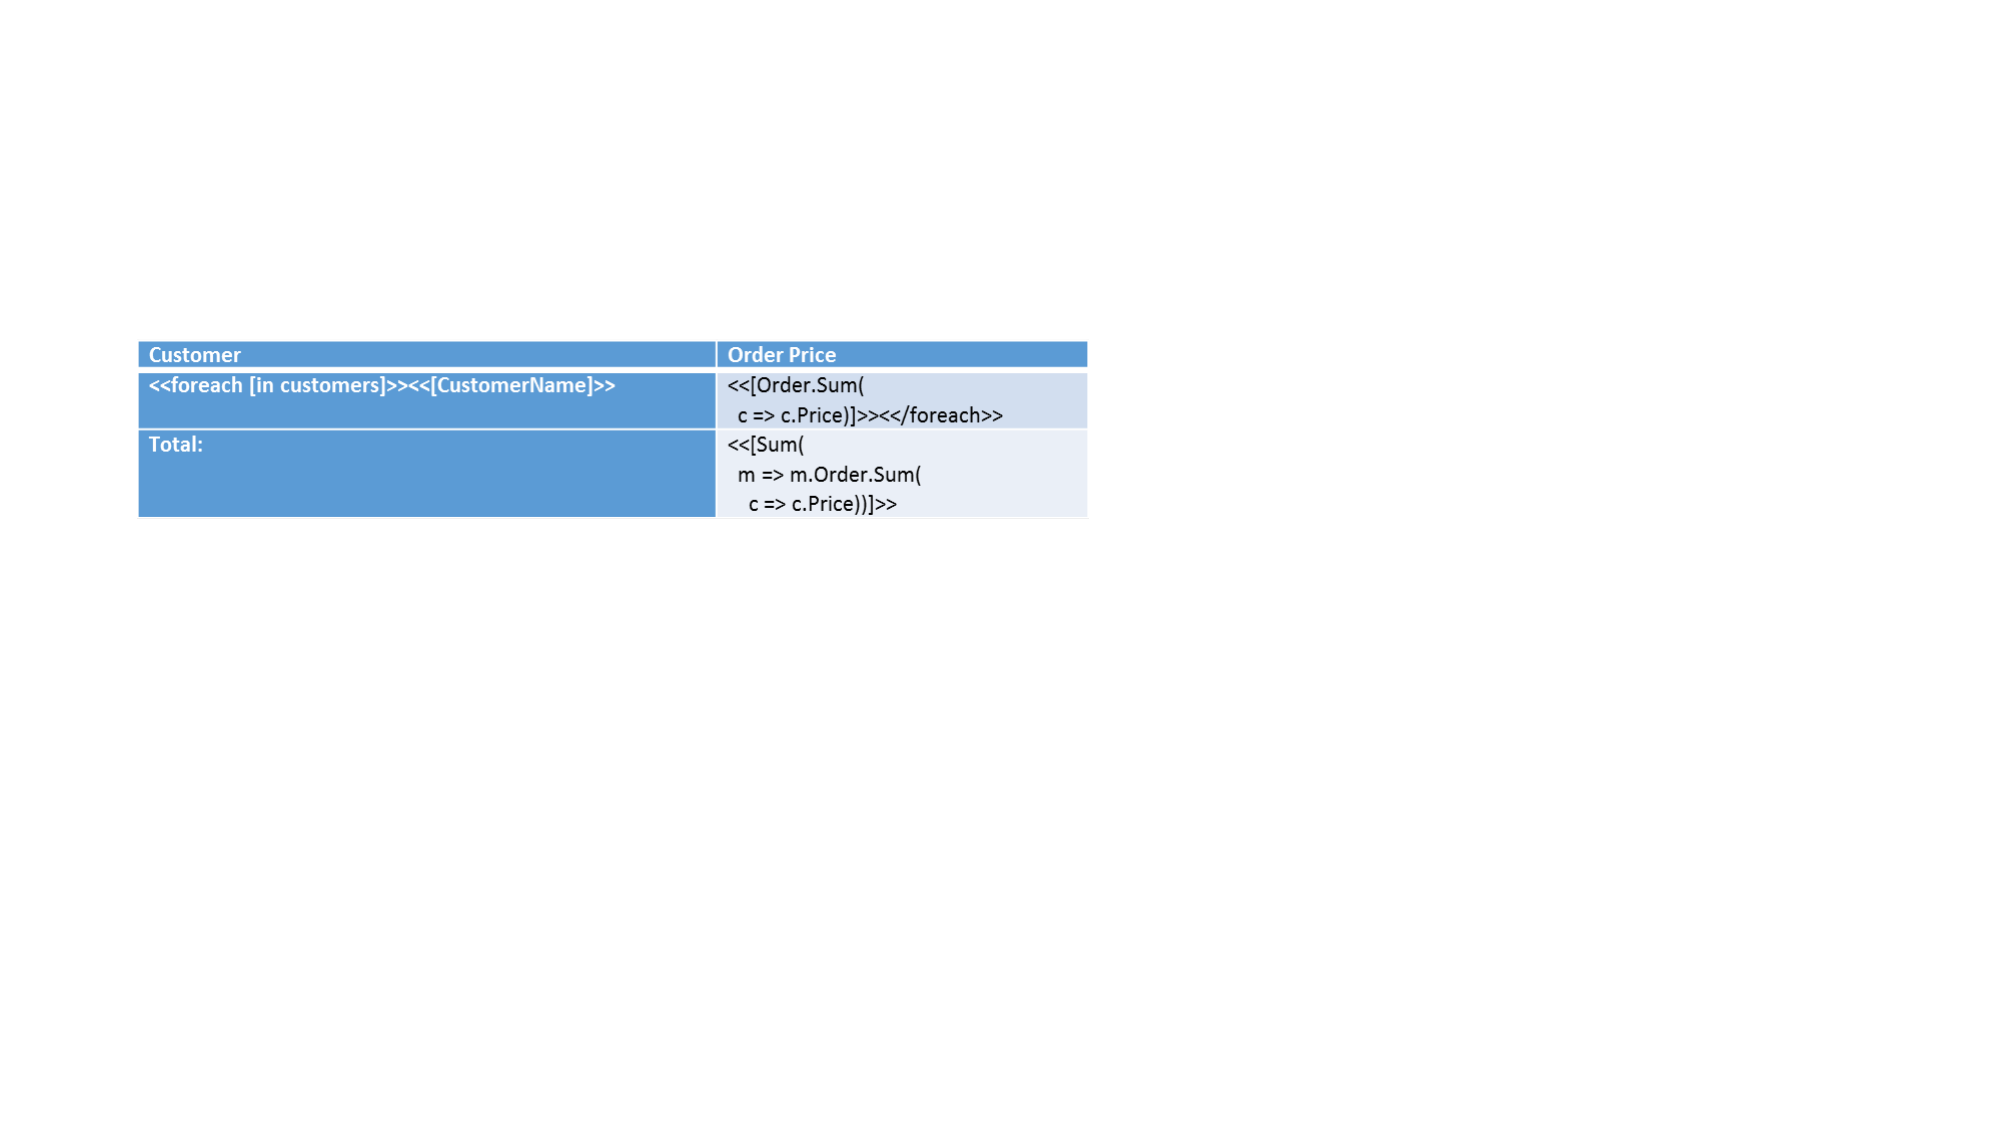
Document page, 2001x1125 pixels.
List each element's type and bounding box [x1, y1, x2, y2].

picture [137, 334, 1089, 532]
